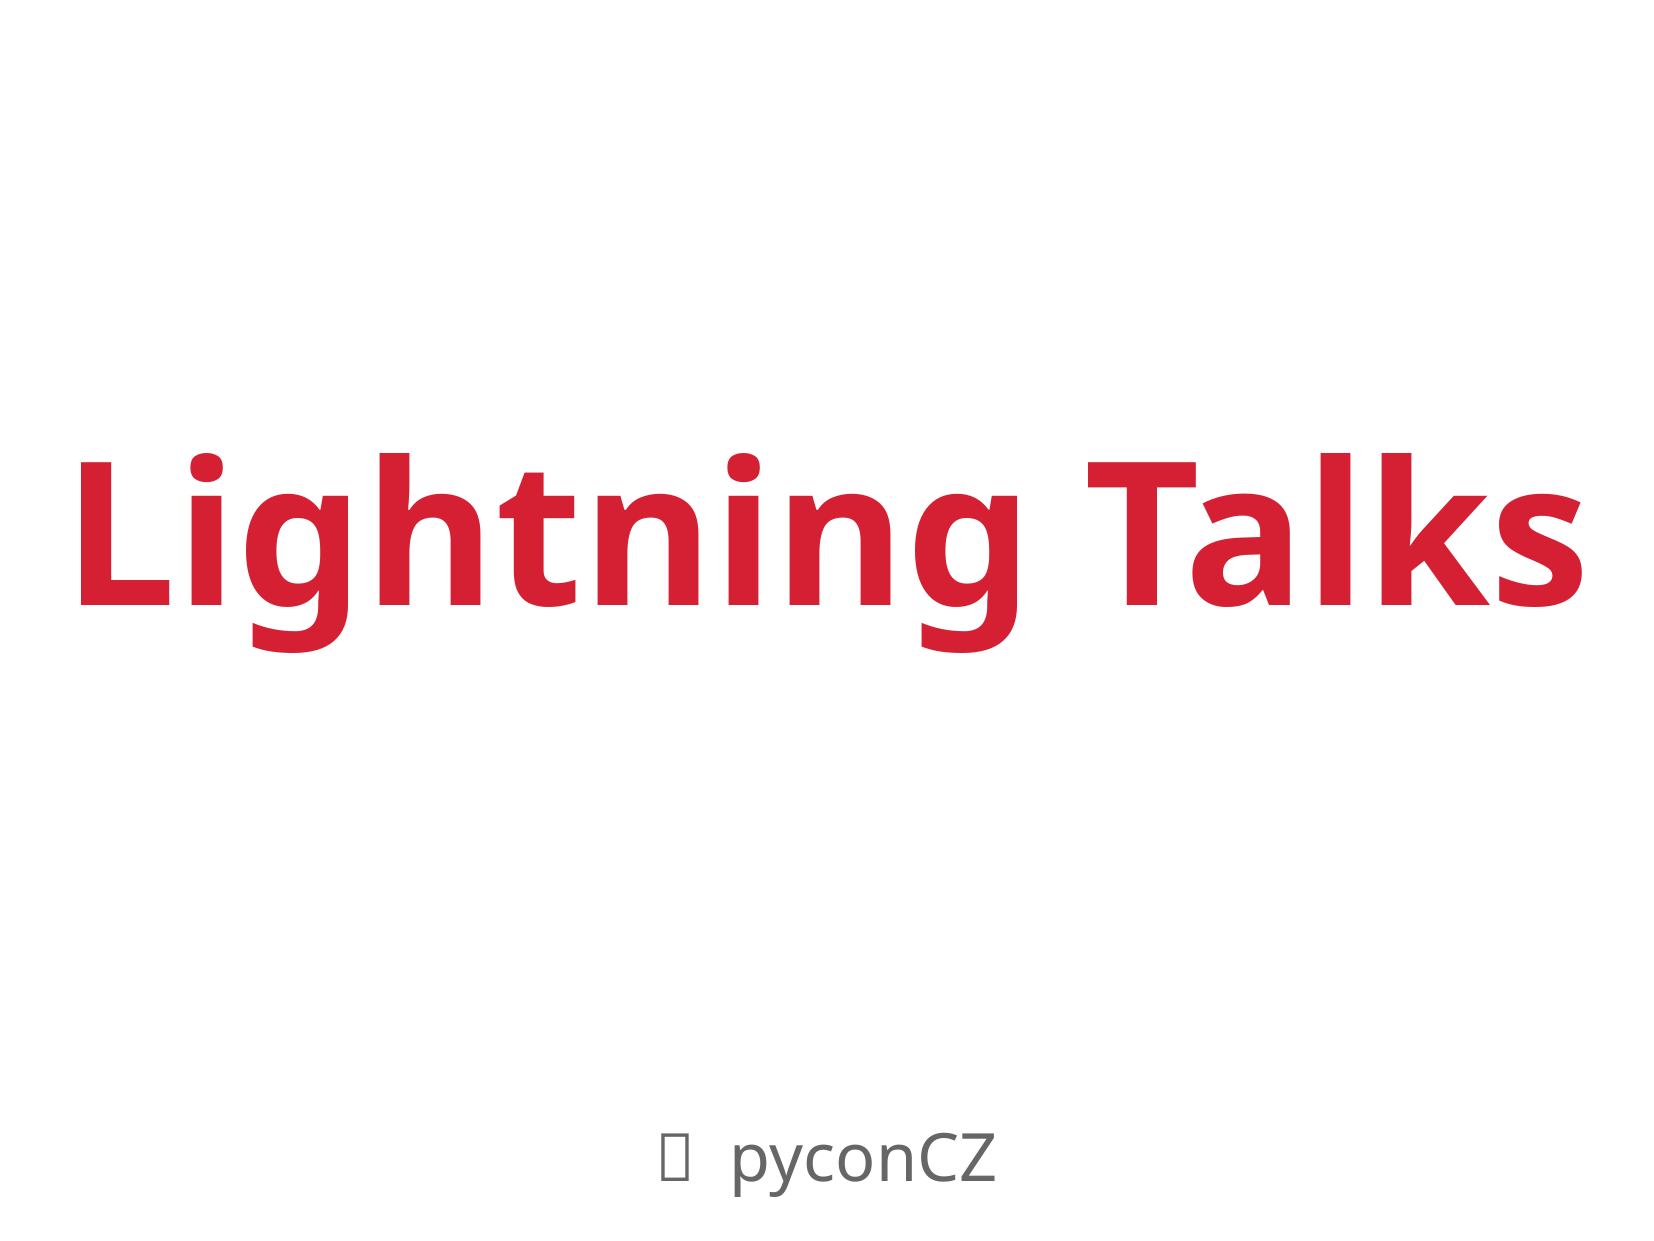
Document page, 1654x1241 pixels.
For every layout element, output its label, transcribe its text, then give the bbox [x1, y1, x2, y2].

title Lightning Talks [0, 360, 1654, 697]
list  pyconCZ [82, 1110, 1571, 1231]
